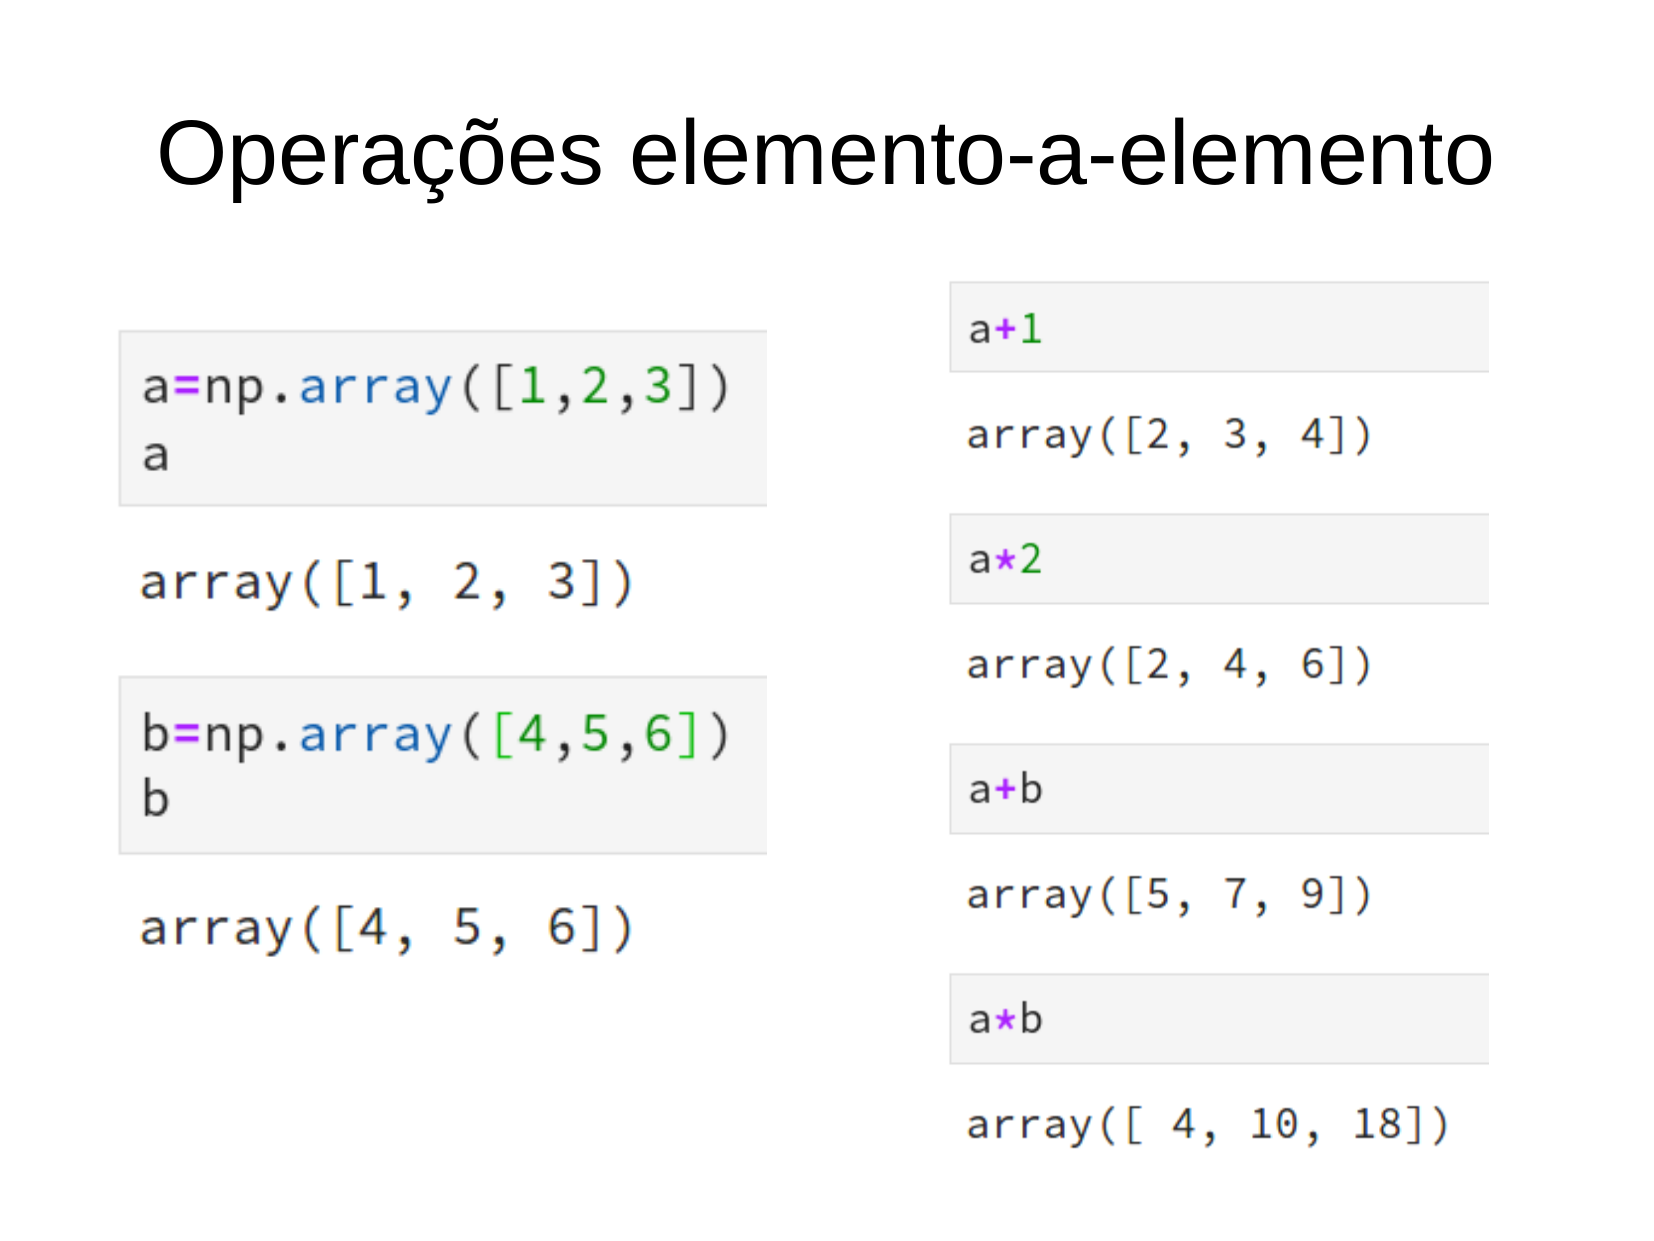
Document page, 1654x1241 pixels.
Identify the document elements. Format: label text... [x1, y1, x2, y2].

picture [942, 262, 1489, 1182]
title Operações elemento-a-elemento [82, 49, 1571, 257]
picture [100, 297, 767, 969]
